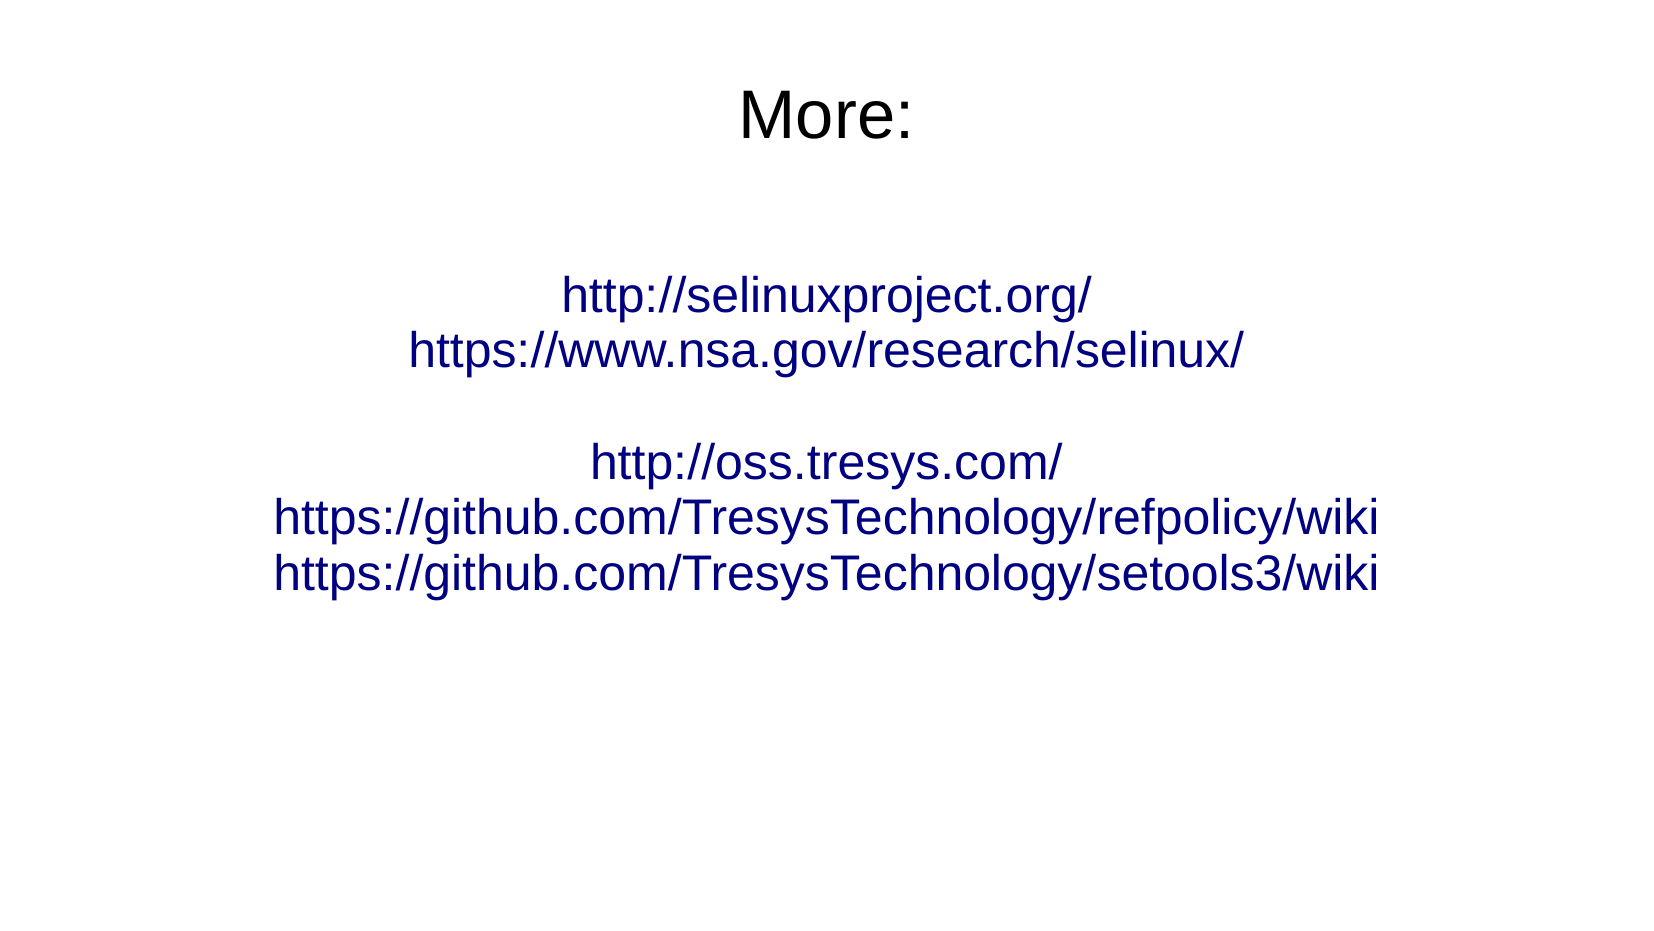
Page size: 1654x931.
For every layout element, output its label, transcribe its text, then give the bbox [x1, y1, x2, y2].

subtitle http://selinuxproject.org/ https://www.nsa.gov/research/selinux/ http://oss.tresys.com/ https://github.com/TresysTechnology/refpolicy/wiki https://github.com/TresysTechnology/setools3/wiki [82, 192, 1571, 732]
title More: [82, 36, 1571, 192]
